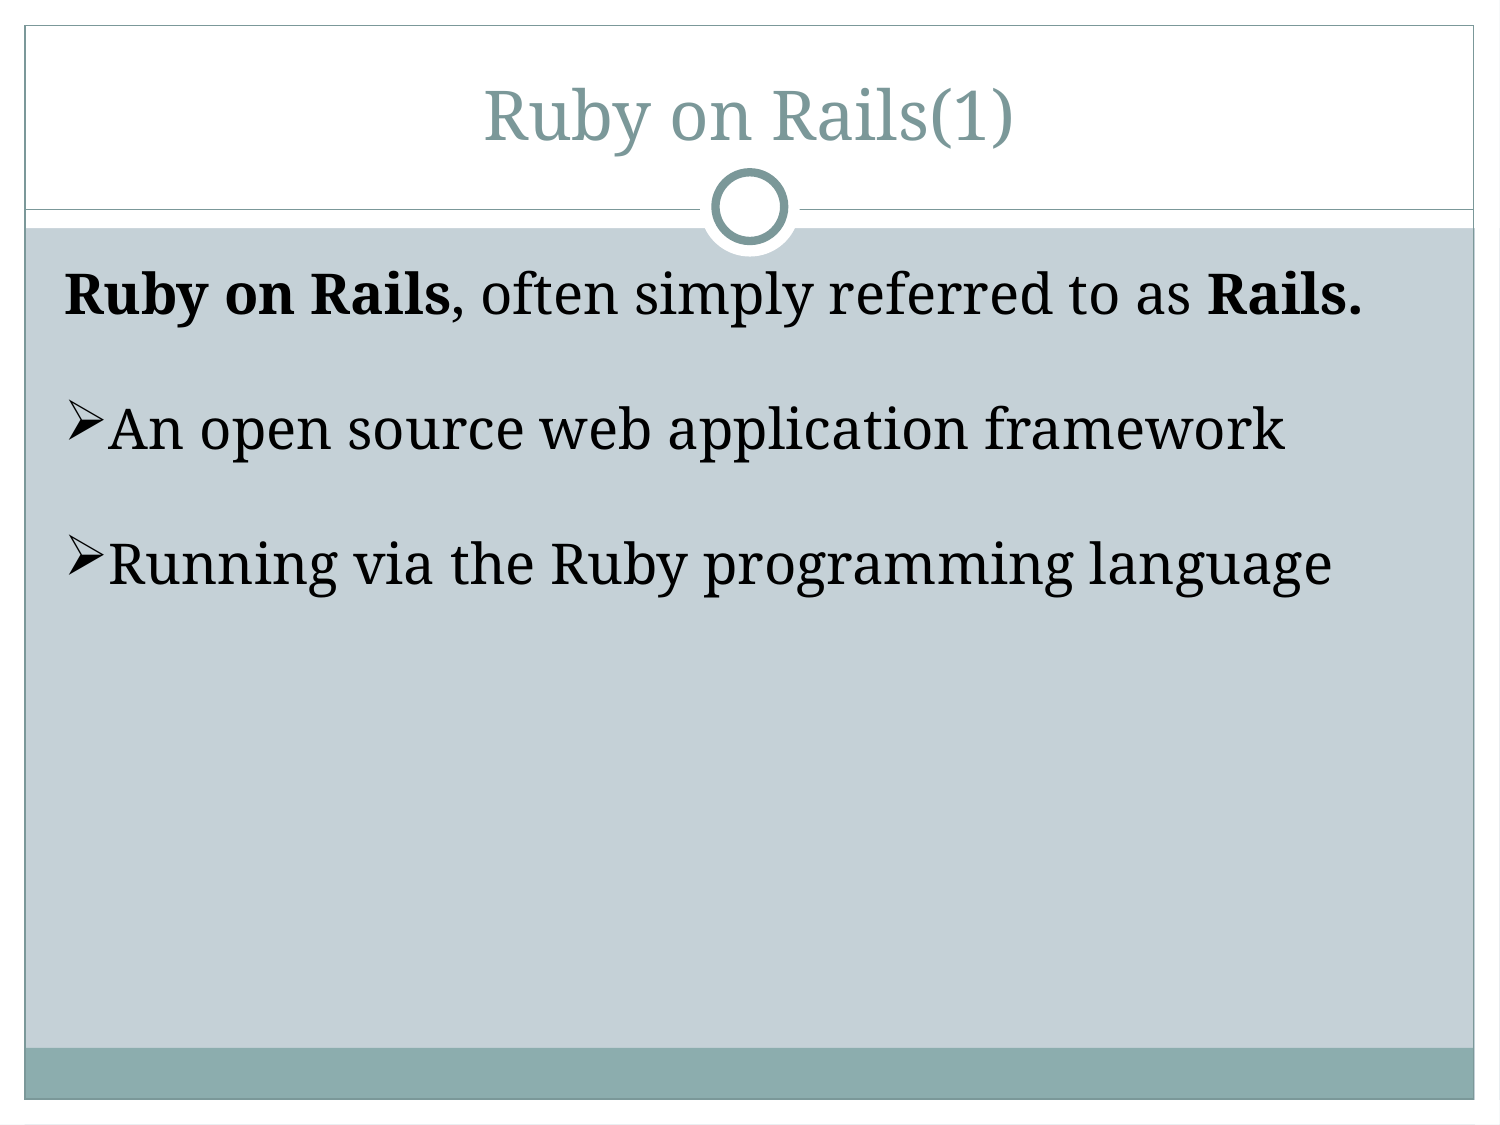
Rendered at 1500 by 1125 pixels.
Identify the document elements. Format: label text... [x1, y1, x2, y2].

text_box Ruby on Rails, often simply referred to as Rails. An open source web application framework Running via the Ruby programming language [49, 250, 1445, 1001]
text_box Ruby on Rails(1) [49, 37, 1450, 162]
